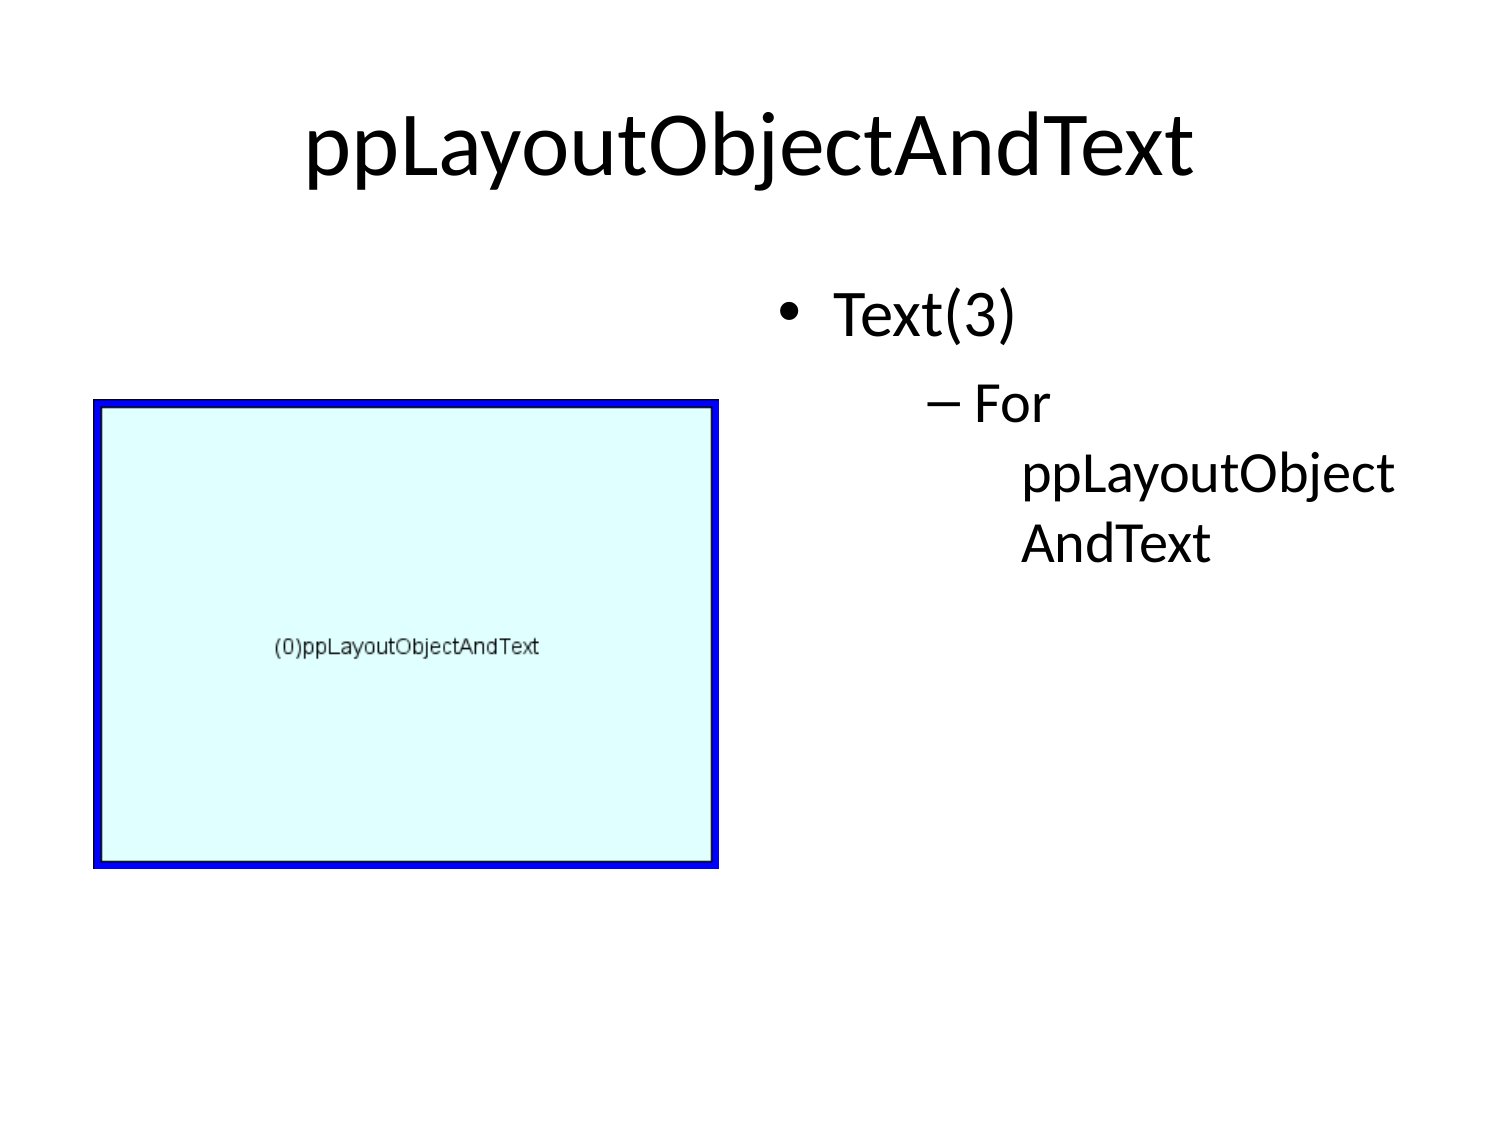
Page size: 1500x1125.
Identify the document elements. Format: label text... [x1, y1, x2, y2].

list Text(3) For ppLayoutObjectAndText [762, 262, 1426, 1005]
picture [93, 399, 719, 869]
title ppLayoutObjectAndText [75, 45, 1426, 233]
